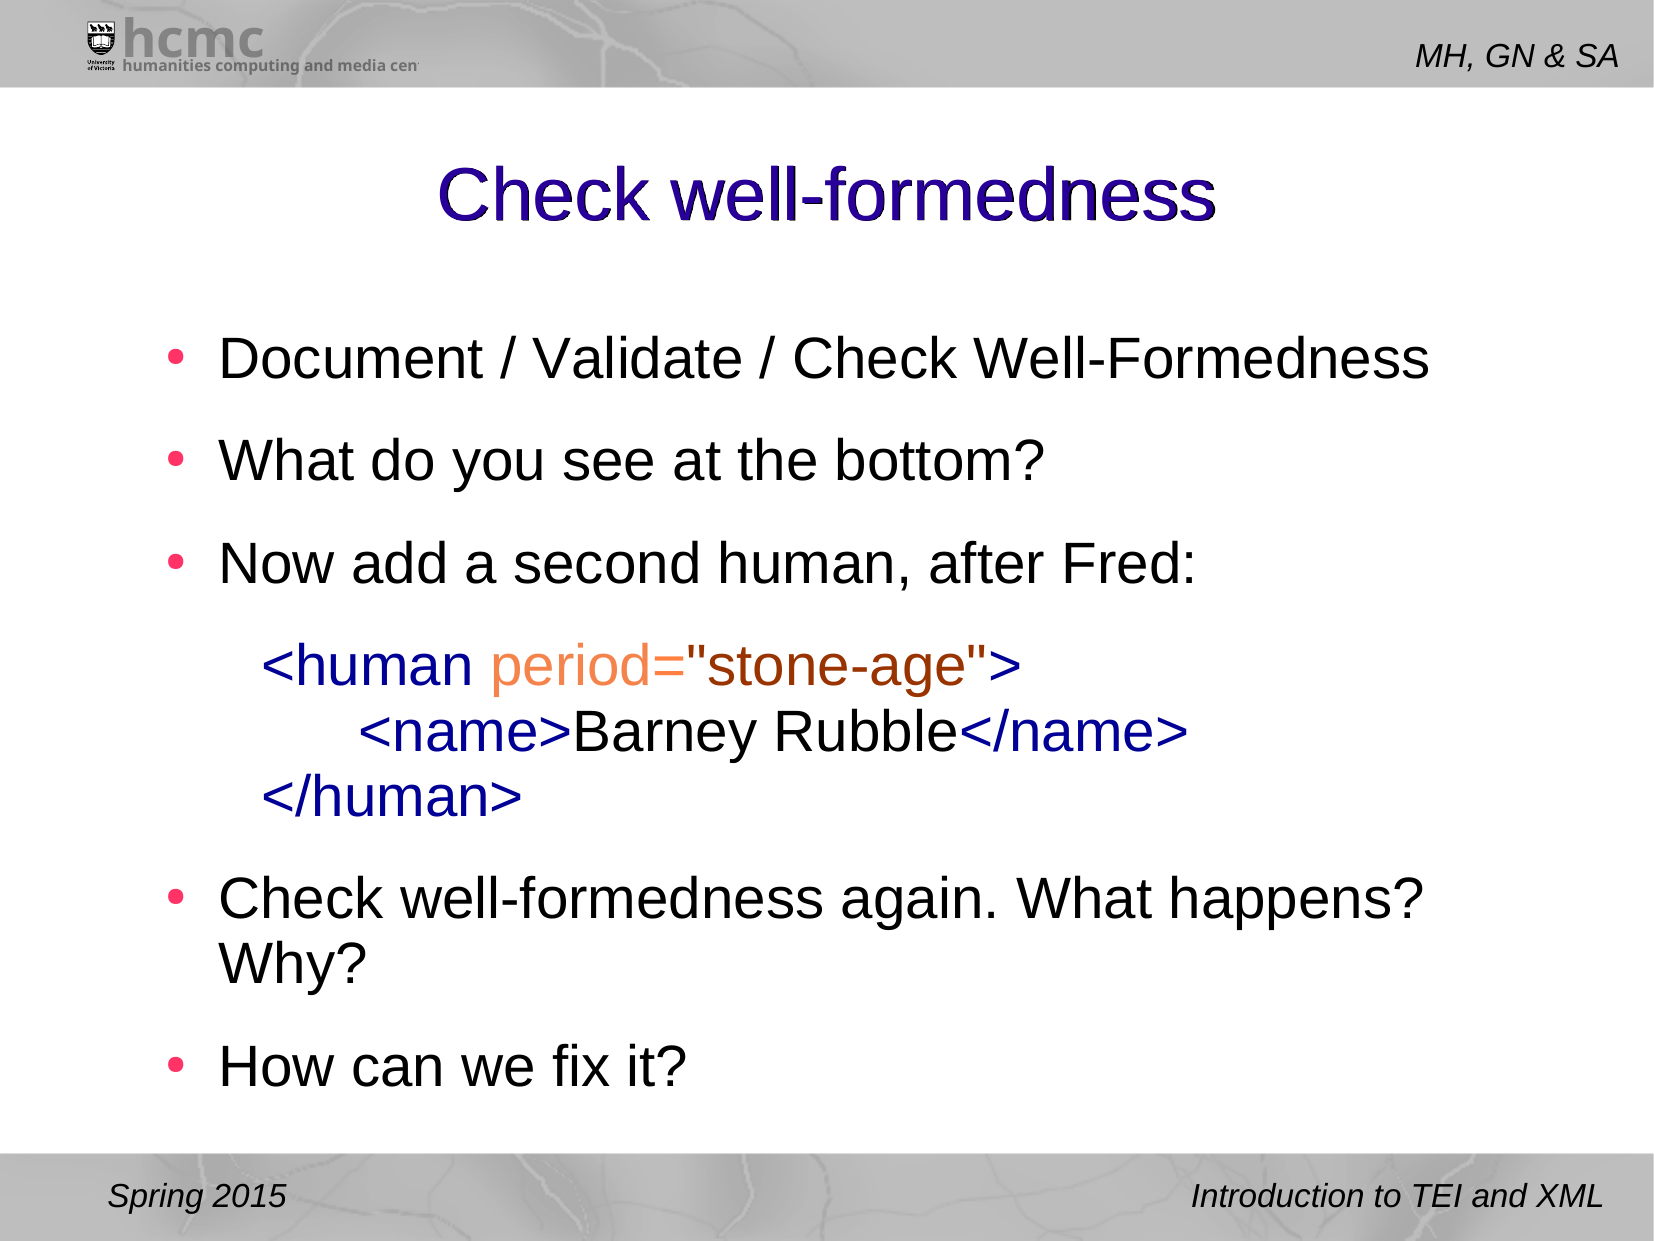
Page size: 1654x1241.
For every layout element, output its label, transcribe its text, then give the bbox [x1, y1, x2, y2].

title Check well-formedness [118, 90, 1536, 298]
list Document / Validate / Check Well-Formedness What do you see at the bottom? Now add a second human, after Fred: <human period="stone-age"> <name>Barney Rubble</name> </human> Check well-formedness again. What happens? Why? How can we fix it? [147, 325, 1506, 1204]
picture [0, 0, 1654, 1241]
